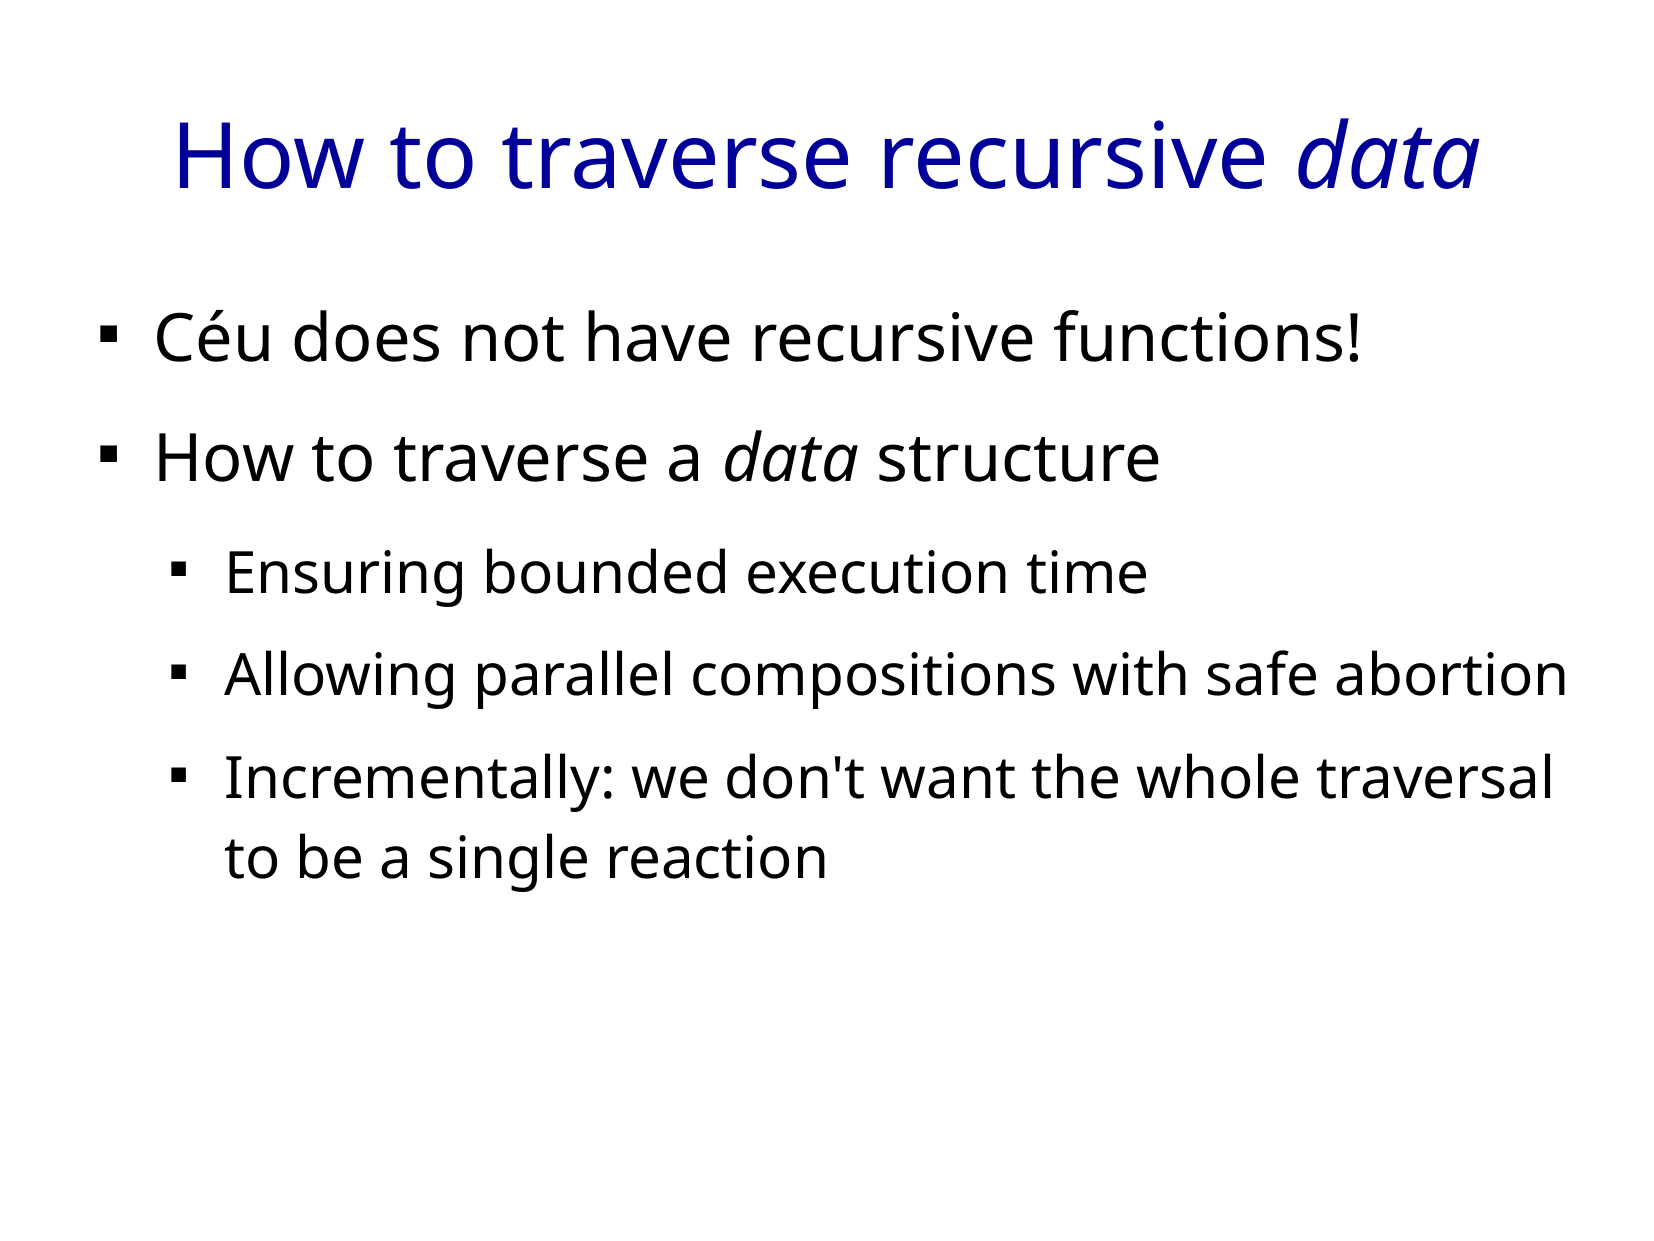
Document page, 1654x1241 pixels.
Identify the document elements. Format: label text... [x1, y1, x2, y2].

list Céu does not have recursive functions! How to traverse a data structure Ensuring bounded execution time Allowing parallel compositions with safe abortion Incrementally: we don't want the whole traversal to be a single reaction [82, 290, 1571, 1010]
title How to traverse recursive data [82, 49, 1571, 257]
